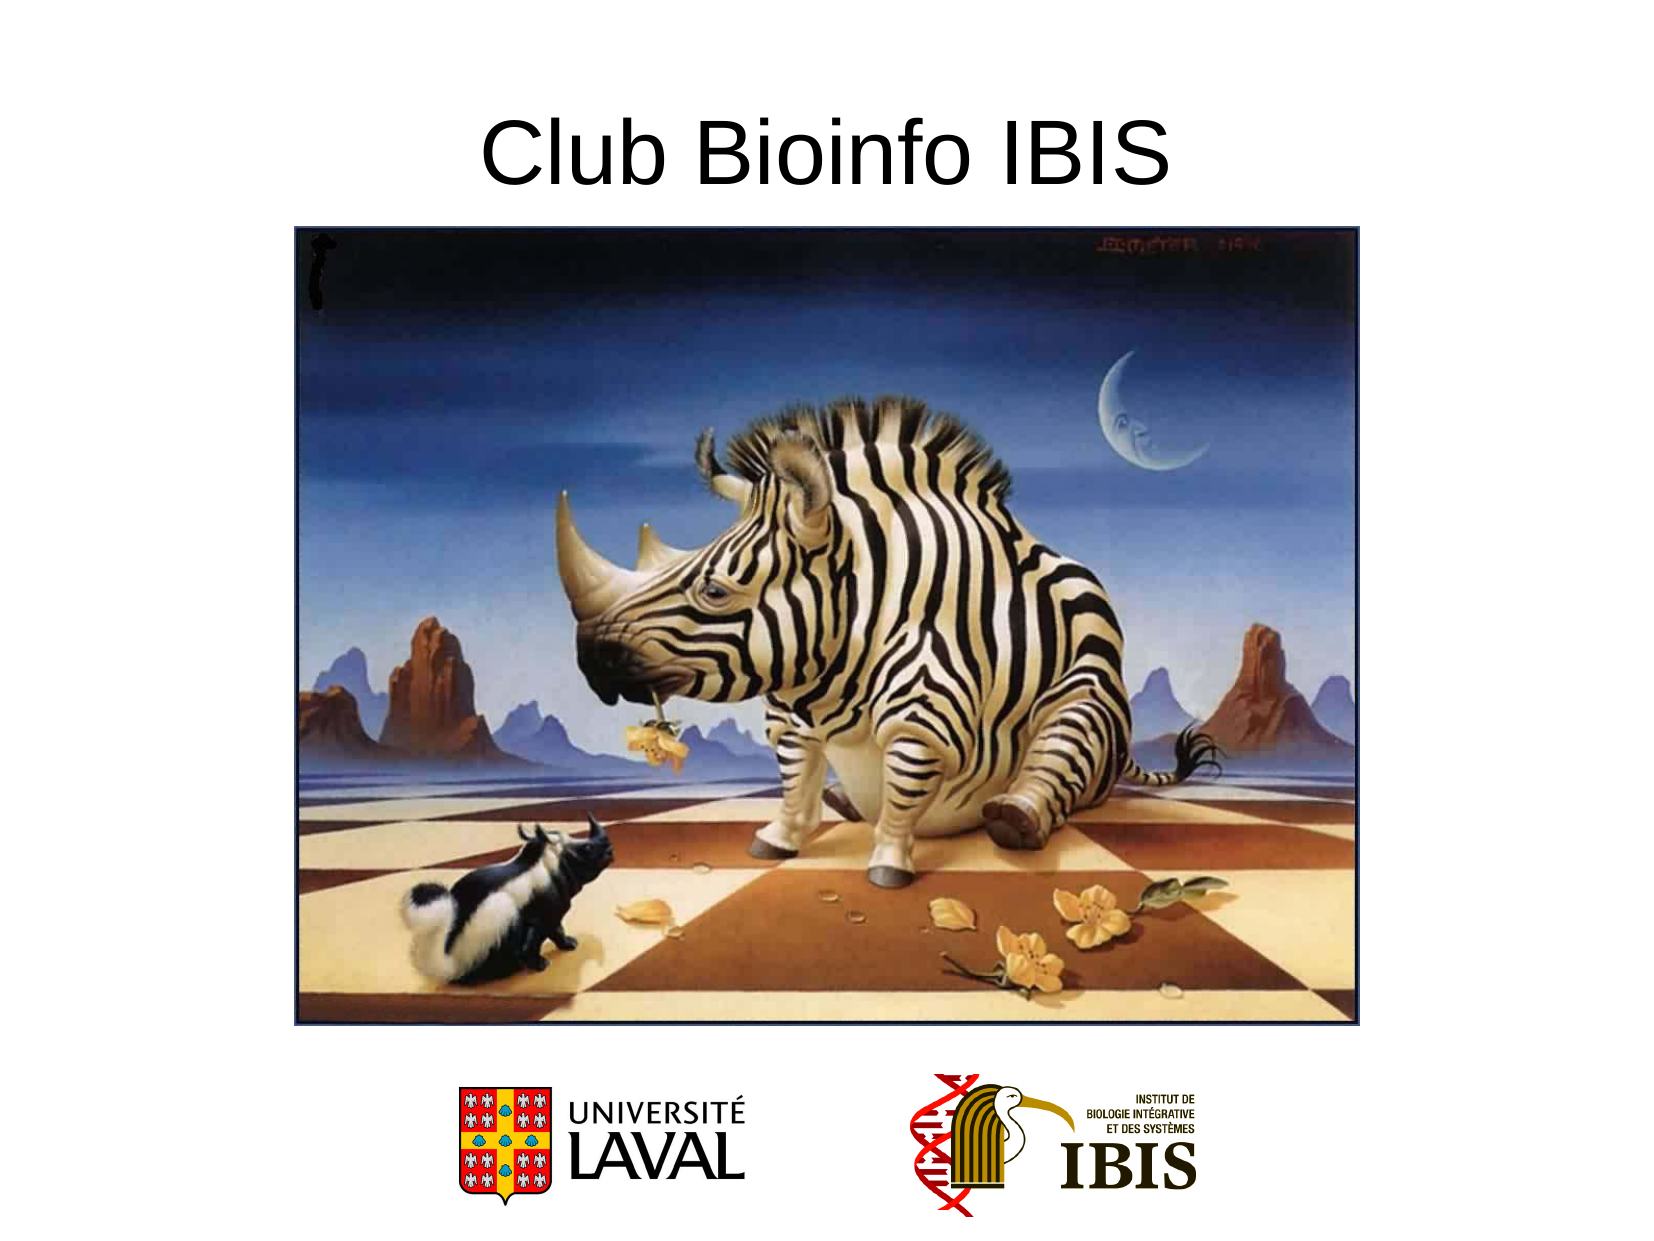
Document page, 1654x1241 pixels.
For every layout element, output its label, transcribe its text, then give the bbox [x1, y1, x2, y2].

picture [458, 1086, 746, 1207]
picture [294, 226, 1360, 1026]
title Club Bioinfo IBIS [82, 49, 1571, 257]
picture [910, 1074, 1196, 1217]
